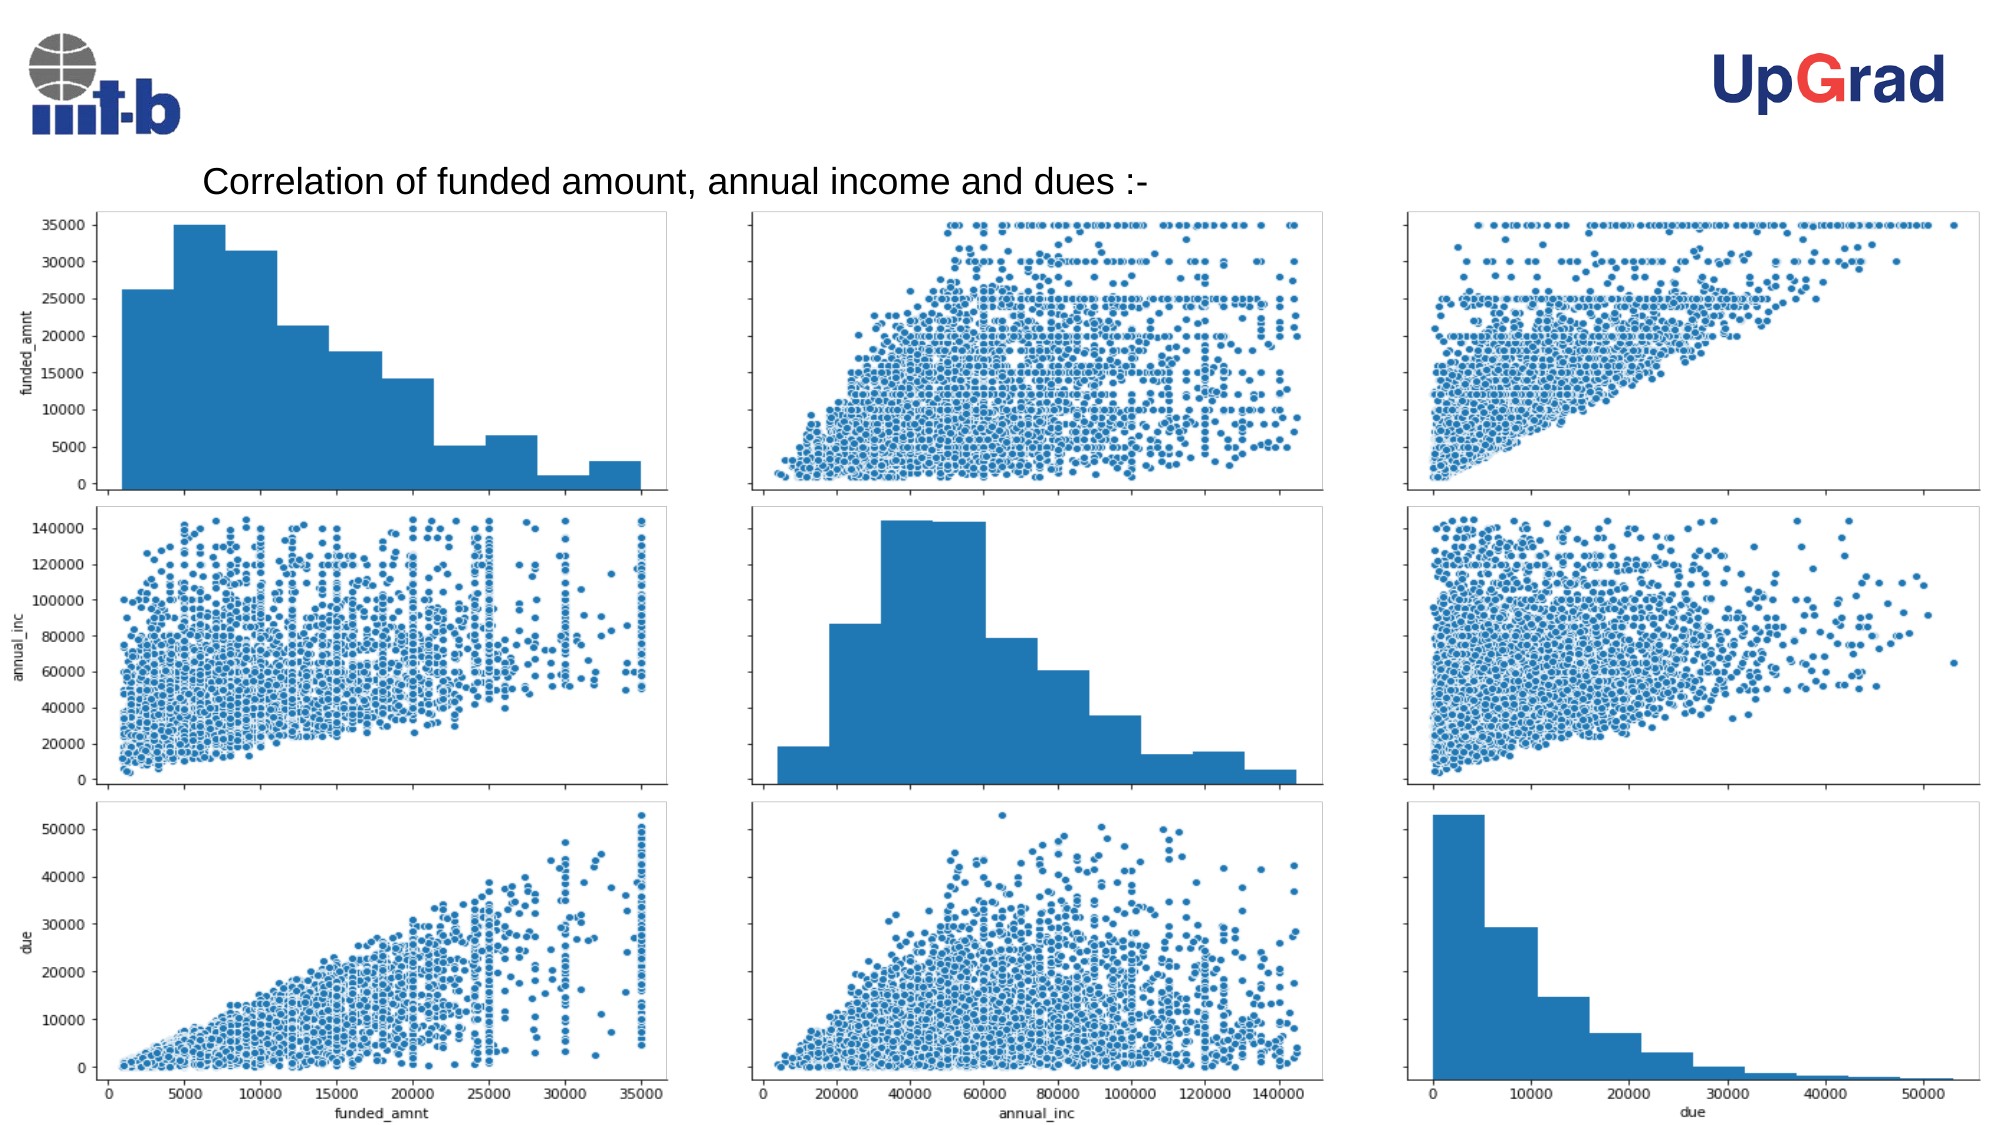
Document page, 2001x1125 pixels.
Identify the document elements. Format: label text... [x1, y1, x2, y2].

picture [0, 29, 207, 162]
picture [1714, 53, 1950, 115]
picture [0, 203, 1988, 1125]
text_box Correlation of funded amount, annual income and dues :- [187, 149, 1200, 210]
